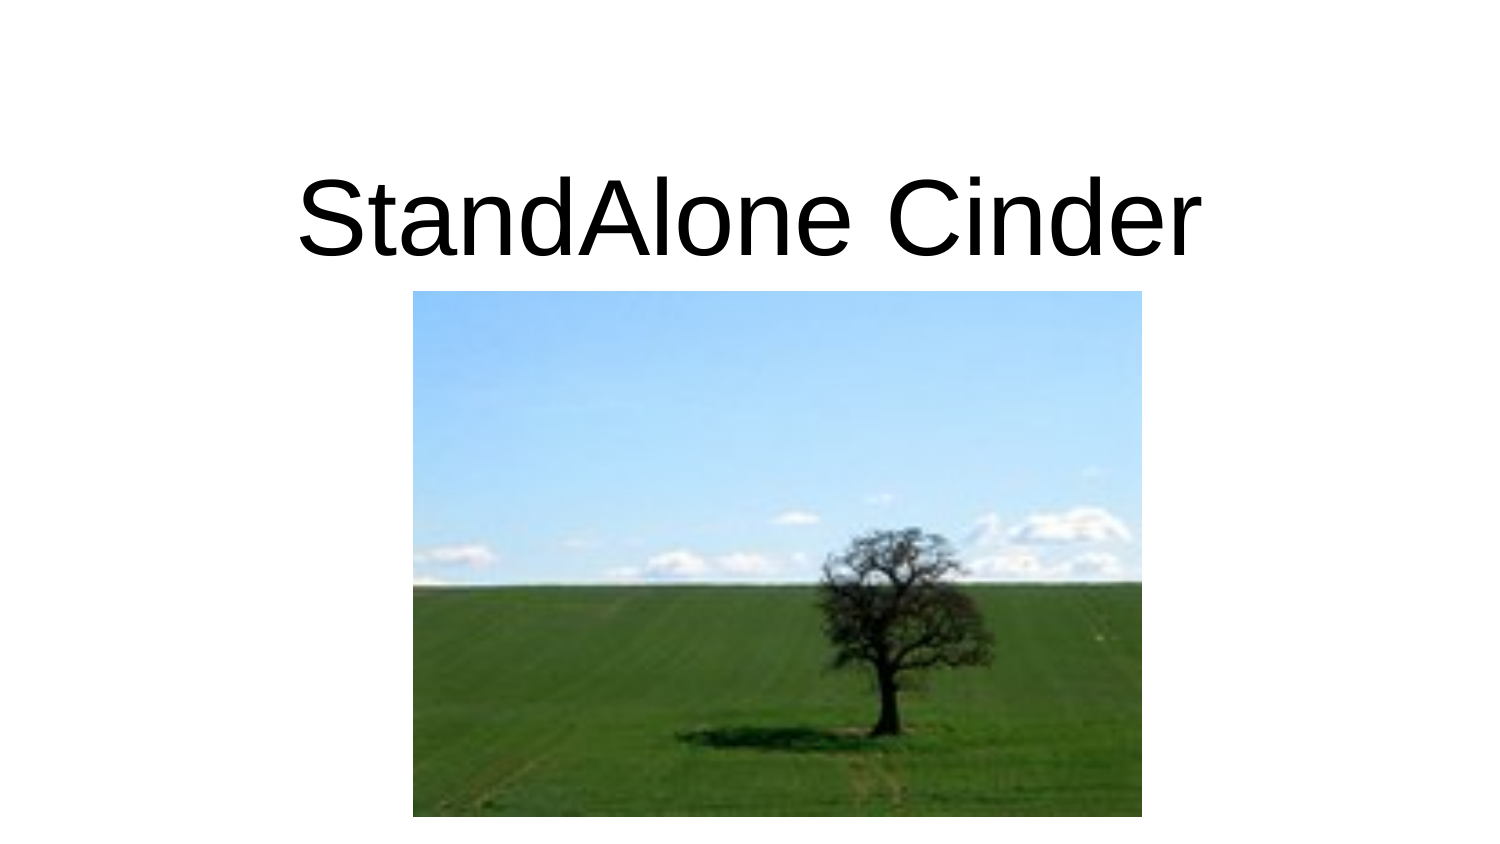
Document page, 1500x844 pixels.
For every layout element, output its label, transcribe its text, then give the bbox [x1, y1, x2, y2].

picture [413, 291, 1142, 817]
title StandAlone Cinder [51, 122, 1449, 292]
